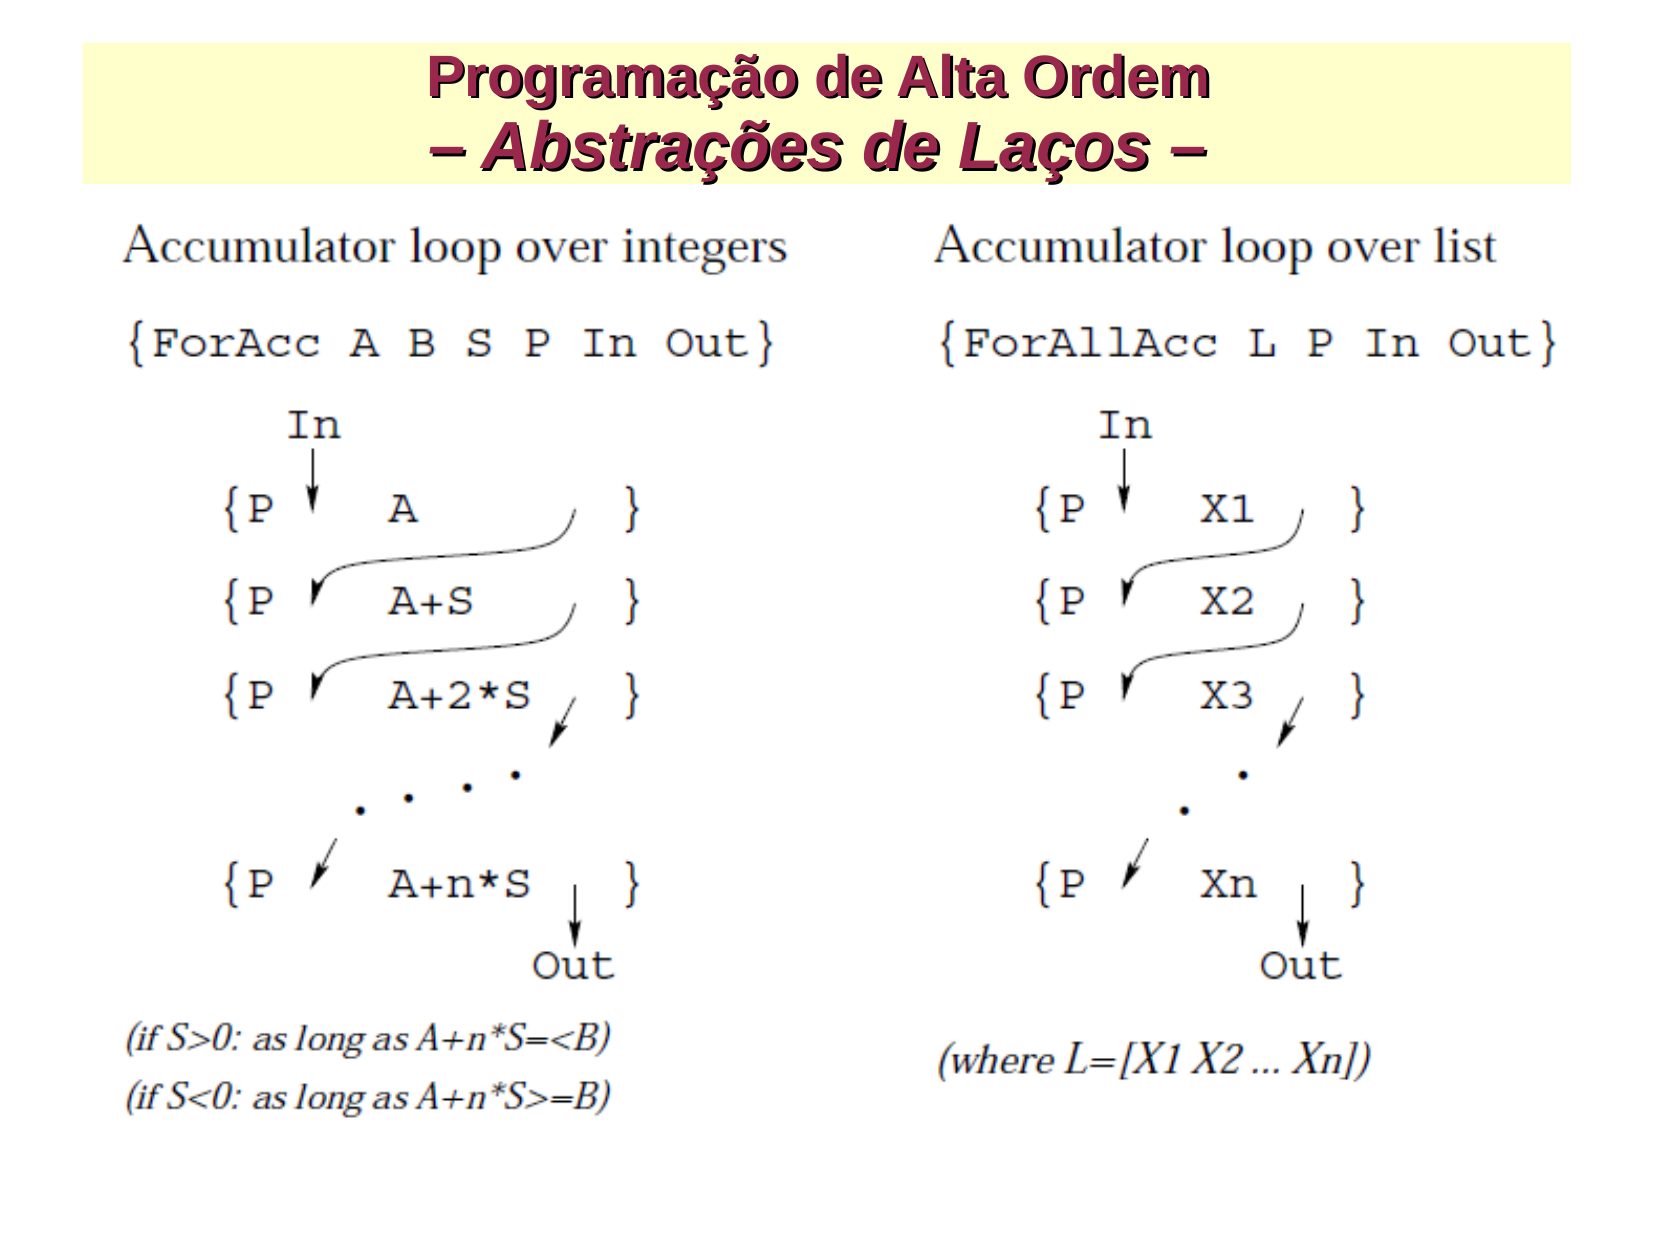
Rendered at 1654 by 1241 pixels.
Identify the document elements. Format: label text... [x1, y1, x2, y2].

title Programação de Alta Ordem – Abstrações de Laços – [82, 42, 1571, 184]
picture [88, 206, 1562, 1123]
